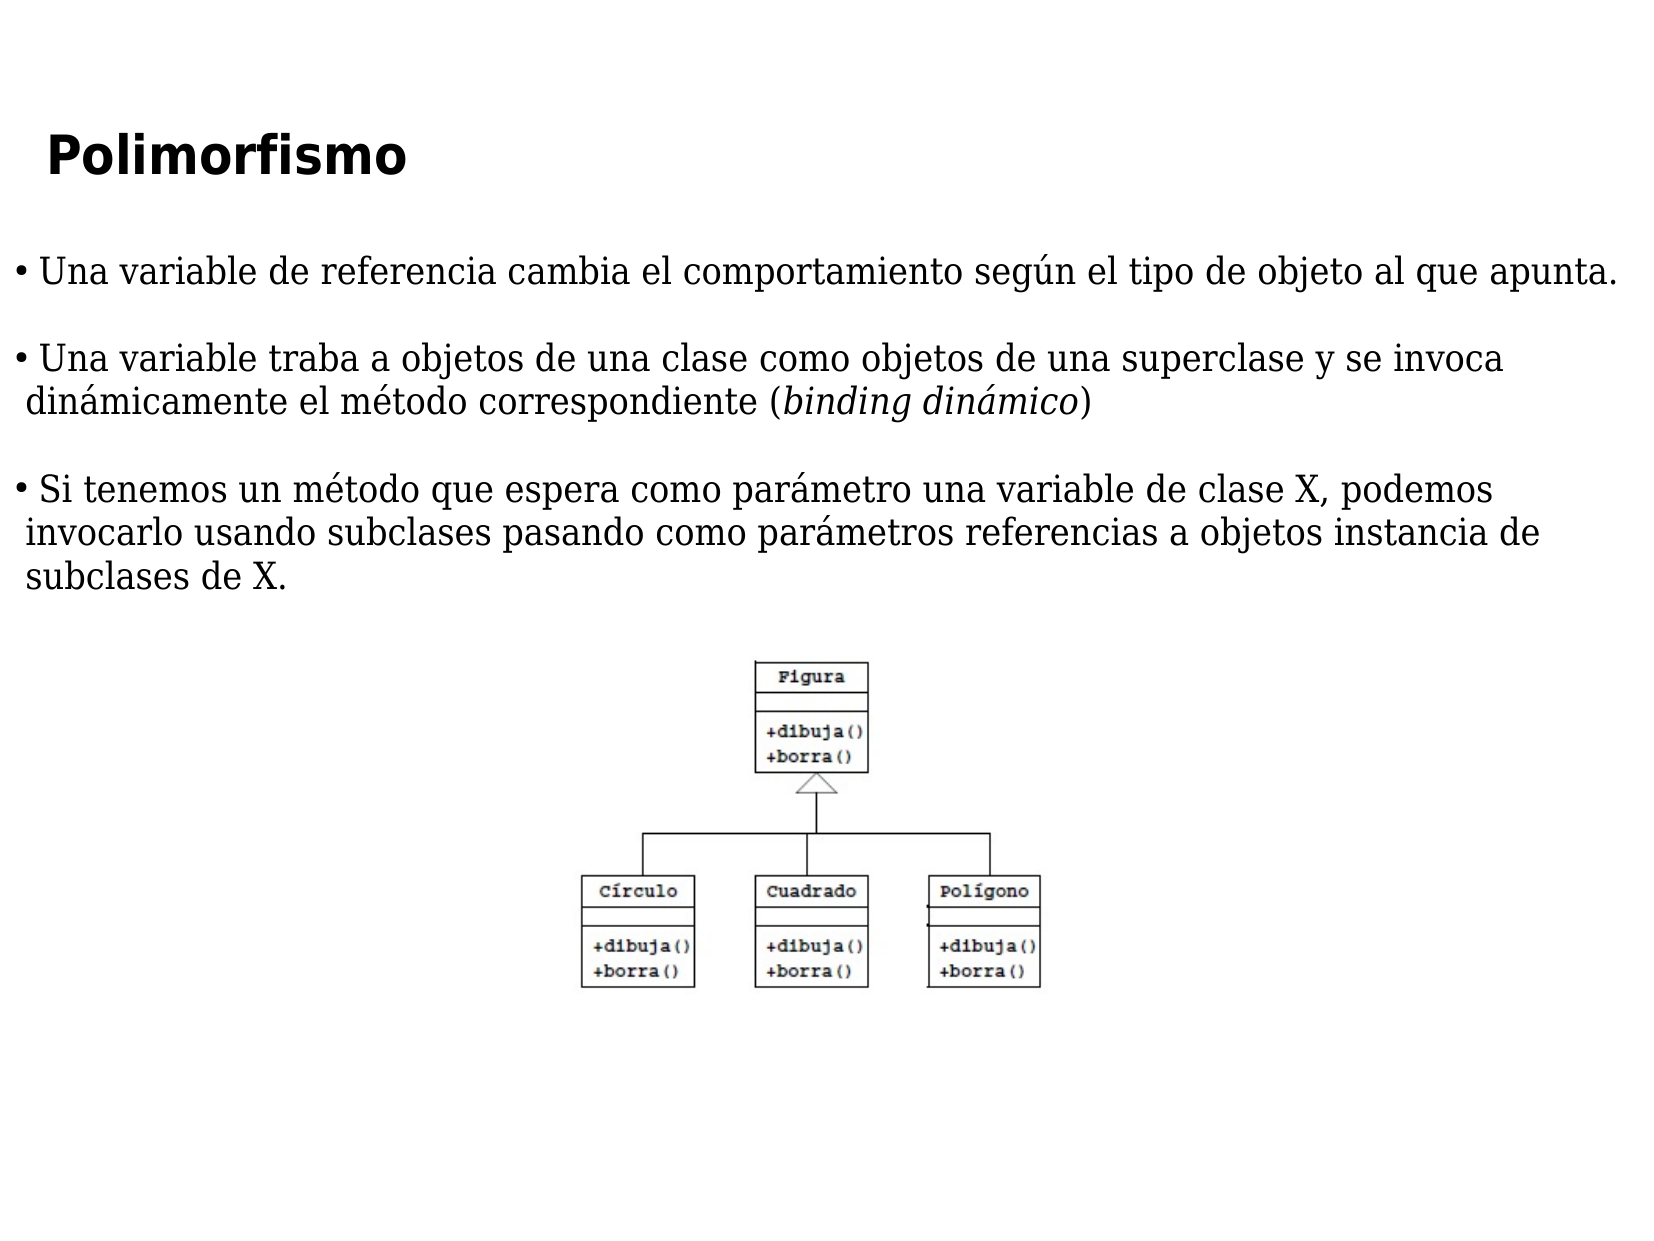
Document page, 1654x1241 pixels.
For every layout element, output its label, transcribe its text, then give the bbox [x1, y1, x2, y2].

text_box Una variable de referencia cambia el comportamiento según el tipo de objeto al que apunta. Una variable traba a objetos de una clase como objetos de una superclase y se invoca dinámicamente el método correspondiente (binding dinámico) Si tenemos un método que espera como parámetro una variable de clase X, podemos invocarlo usando subclases pasando como parámetros referencias a objetos instancia de subclases de X. [0, 242, 1654, 610]
text_box Polimorfismo [31, 117, 1626, 196]
picture [536, 656, 1063, 1010]
